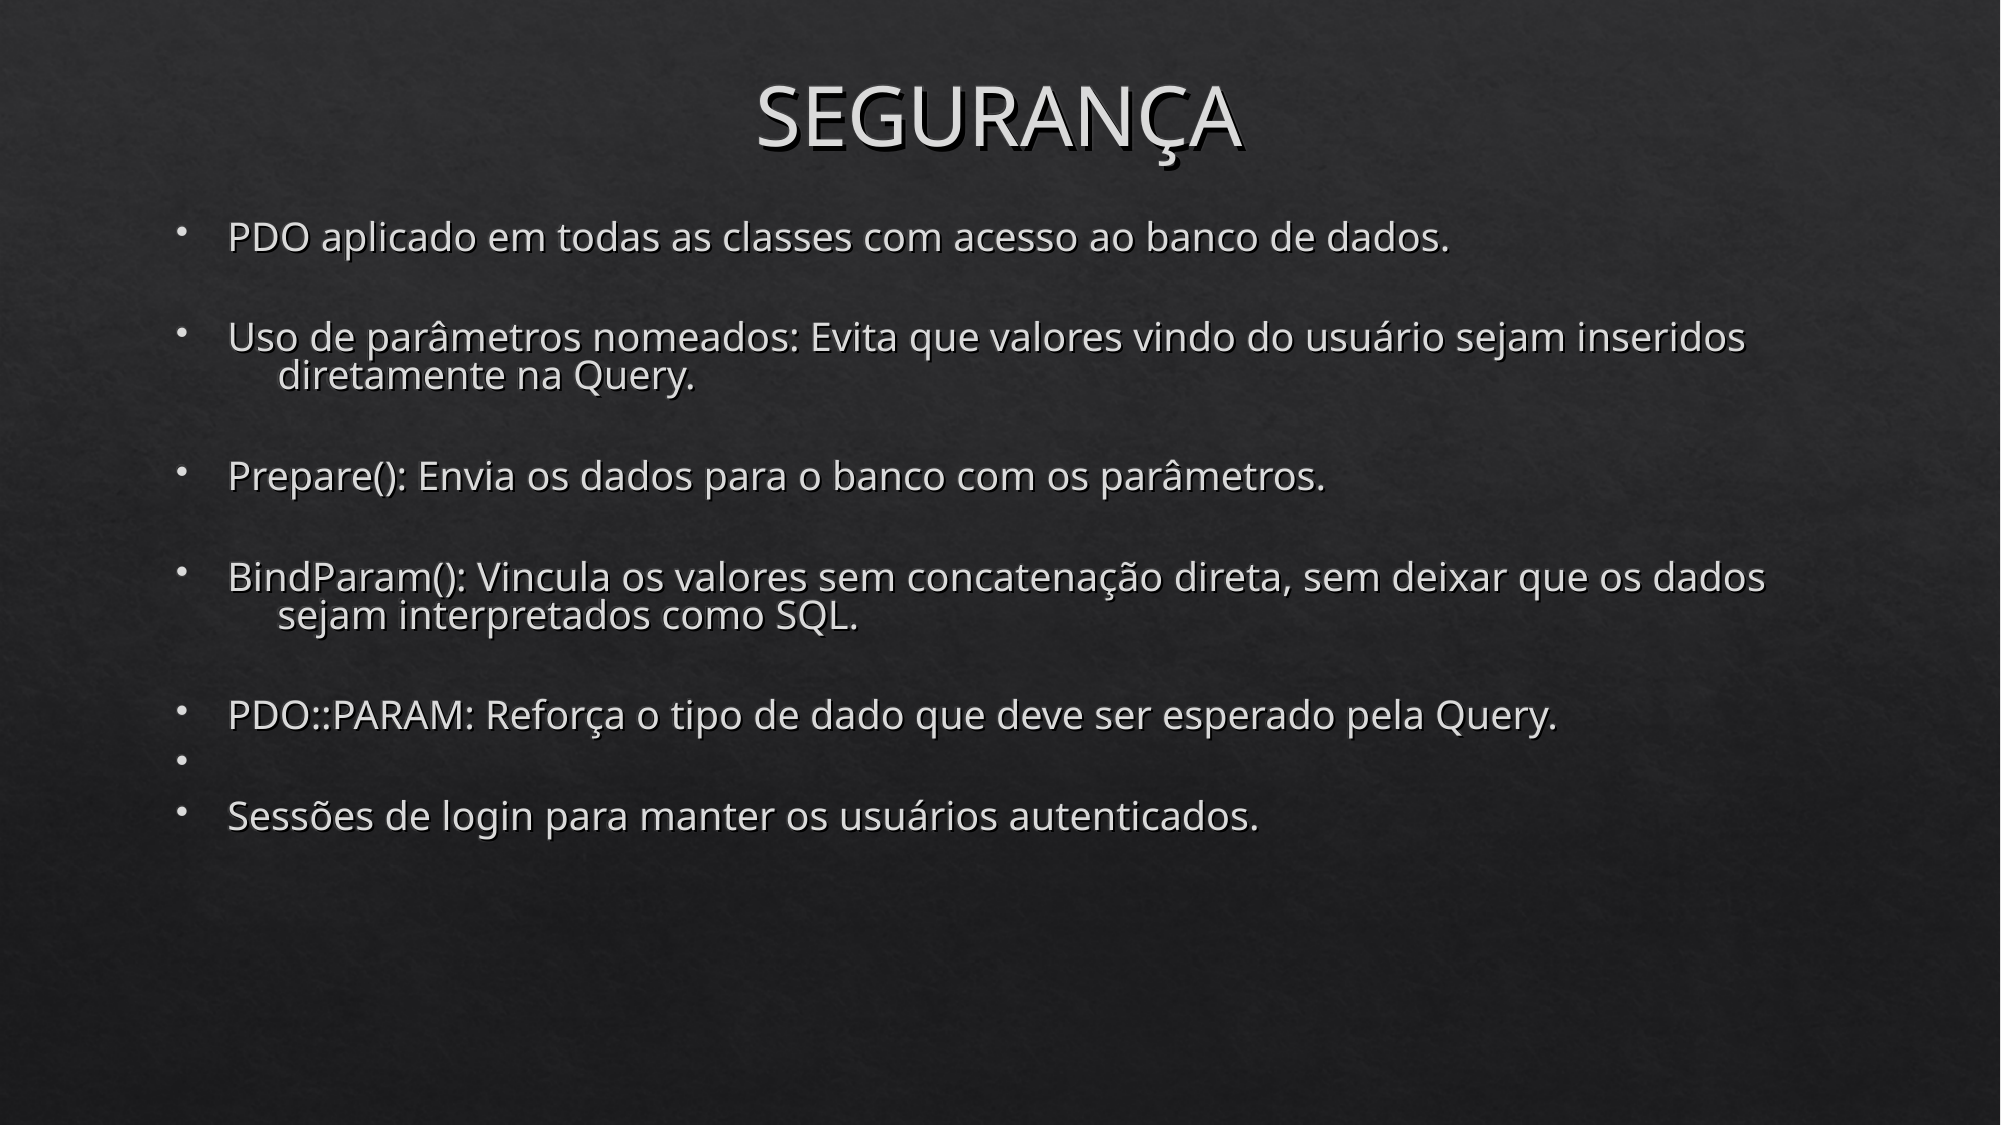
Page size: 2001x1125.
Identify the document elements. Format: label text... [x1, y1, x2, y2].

list PDO aplicado em todas as classes com acesso ao banco de dados. Uso de parâmetros nomeados: Evita que valores vindo do usuário sejam inseridos diretamente na Query. Prepare(): Envia os dados para o banco com os parâmetros. BindParam(): Vincula os valores sem concatenação direta, sem deixar que os dados sejam interpretados como SQL. PDO::PARAM: Reforça o tipo de dado que deve ser esperado pela Query. Sessões de login para manter os usuários autenticados. [149, 213, 1849, 1012]
title SEGURANÇA [149, 33, 1849, 194]
